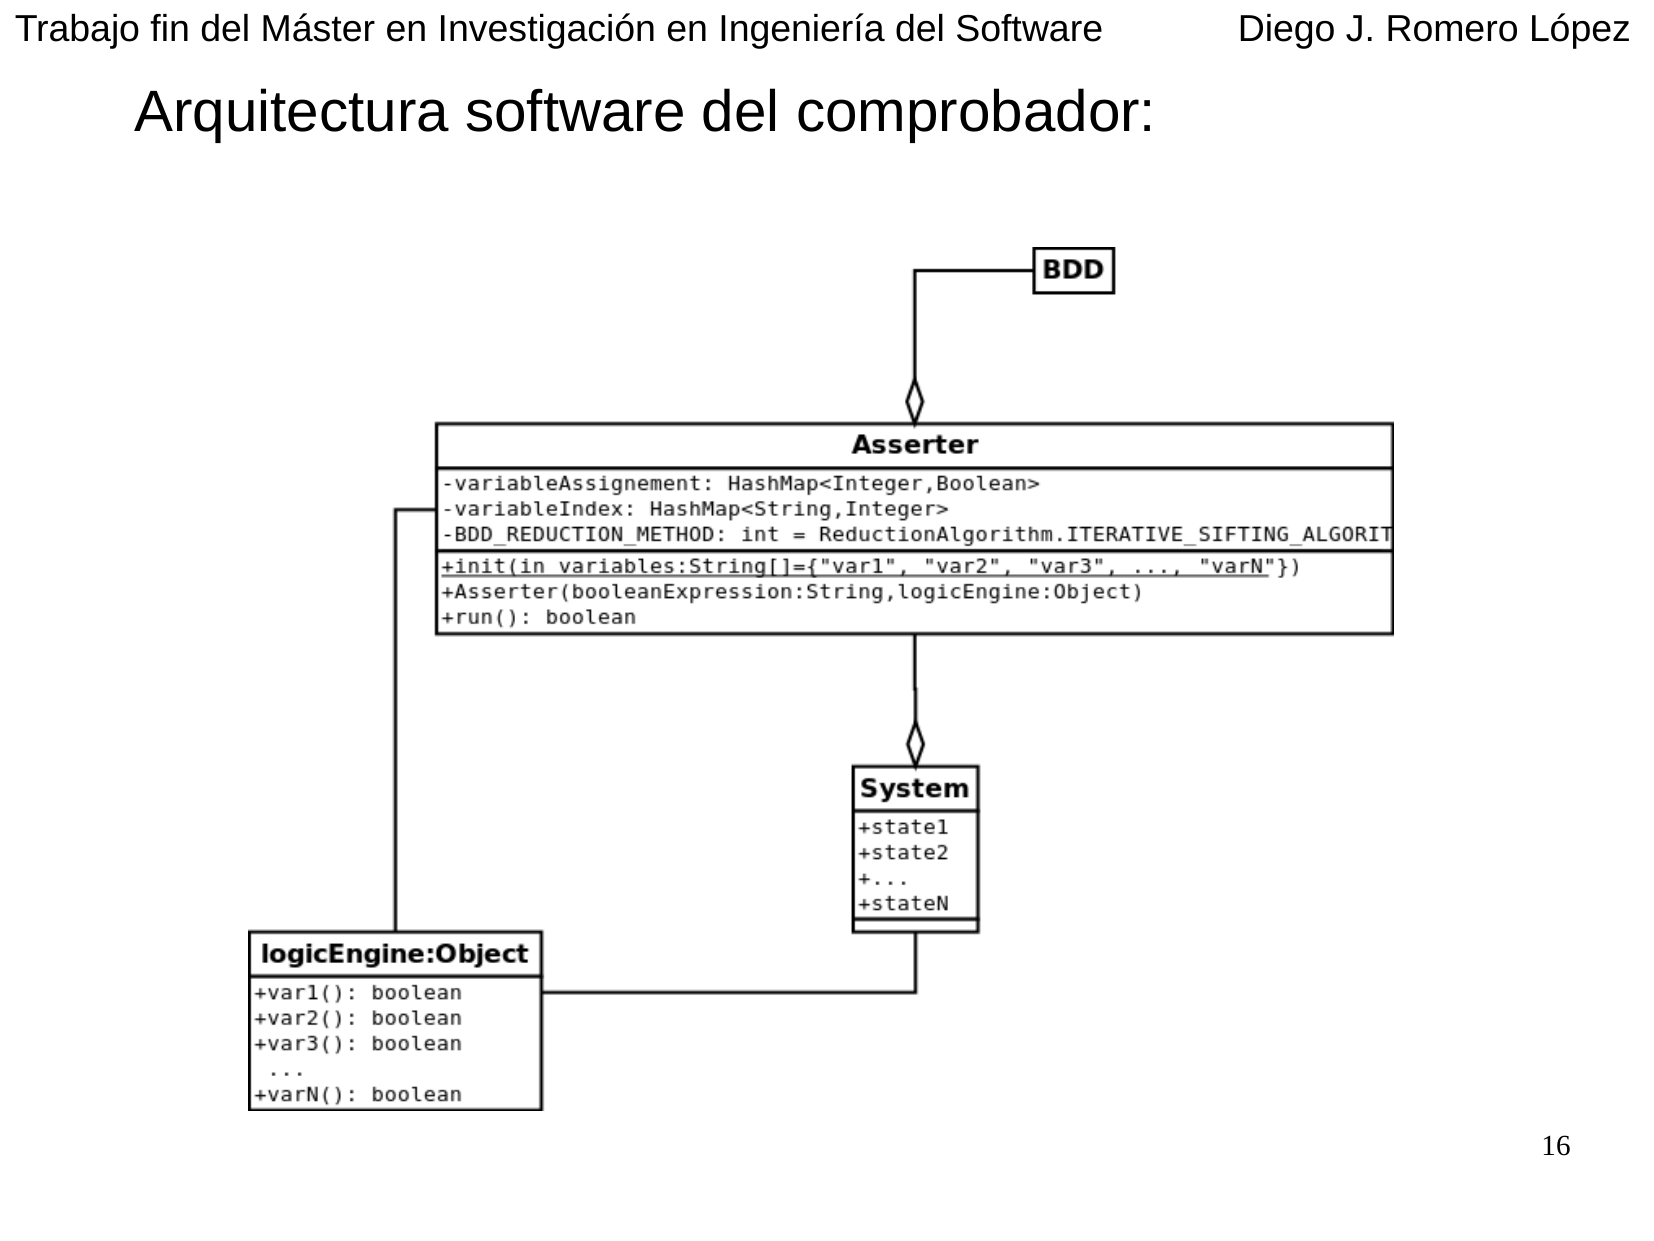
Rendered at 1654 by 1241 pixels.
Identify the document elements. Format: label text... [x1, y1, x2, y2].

picture [248, 247, 1394, 1111]
text_box Arquitectura software del comprobador: [84, 70, 1583, 186]
